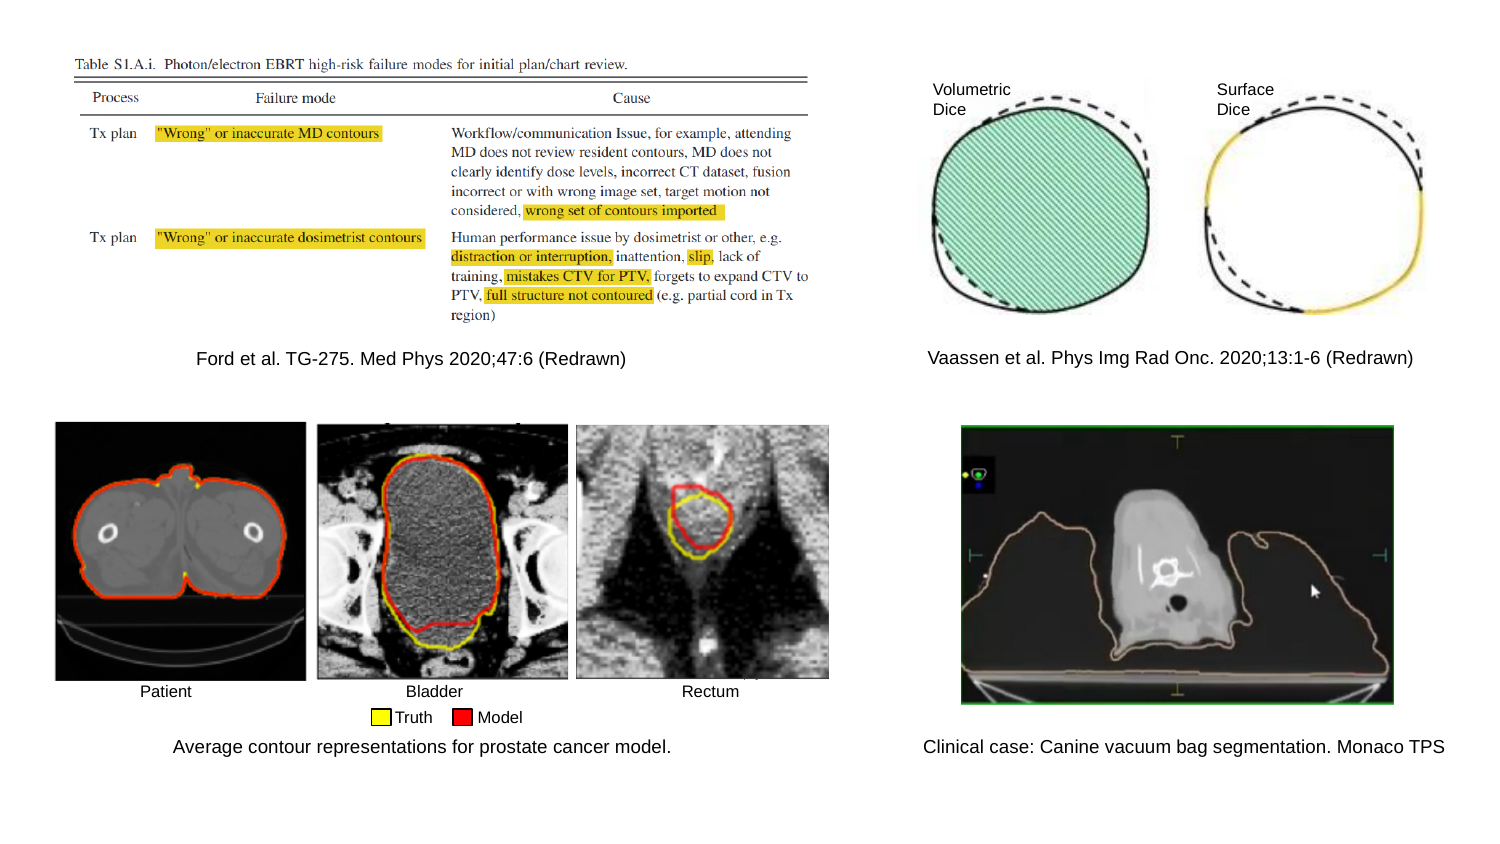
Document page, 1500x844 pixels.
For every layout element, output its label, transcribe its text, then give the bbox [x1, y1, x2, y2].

text_box Surface Dice [1201, 63, 1311, 129]
text_box Truth [379, 692, 451, 729]
text_box [453, 708, 462, 726]
picture [917, 77, 1438, 315]
picture [54, 421, 829, 681]
text_box Patient [124, 666, 226, 732]
text_box Bladder [390, 666, 492, 732]
text_box Ford et al. TG-275. Med Phys 2020;47:6 (Redrawn) [181, 331, 667, 391]
picture [961, 425, 1394, 705]
text_box [371, 708, 379, 726]
text_box Volumetric Dice [917, 63, 1054, 129]
text_box Model [462, 692, 548, 729]
text_box Average contour representations for prostate cancer model. [157, 720, 697, 786]
text_box Rectum [666, 666, 768, 732]
picture [74, 58, 808, 323]
text_box Clinical case: Canine vacuum bag segmentation. Monaco TPS [908, 720, 1465, 786]
text_box Vaassen et al. Phys Img Rad Onc. 2020;13:1-6 (Redrawn) [912, 330, 1443, 390]
